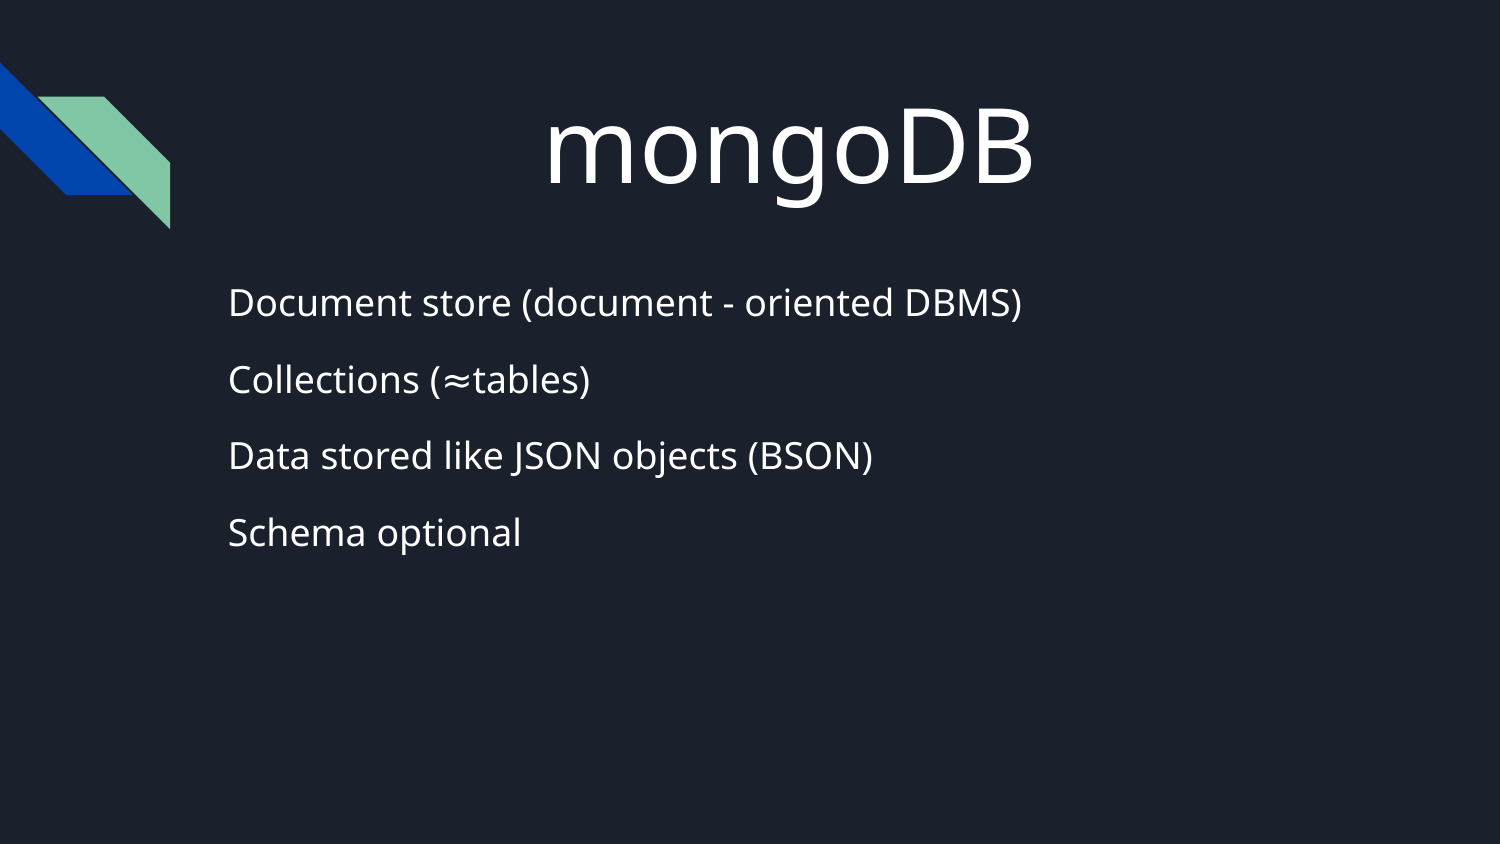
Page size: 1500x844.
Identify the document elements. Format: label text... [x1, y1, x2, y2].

title mongoDB [212, 64, 1368, 215]
list Document store (document - oriented DBMS) Collections (≈tables) Data stored like JSON objects (BSON) Schema optional [212, 257, 1368, 735]
